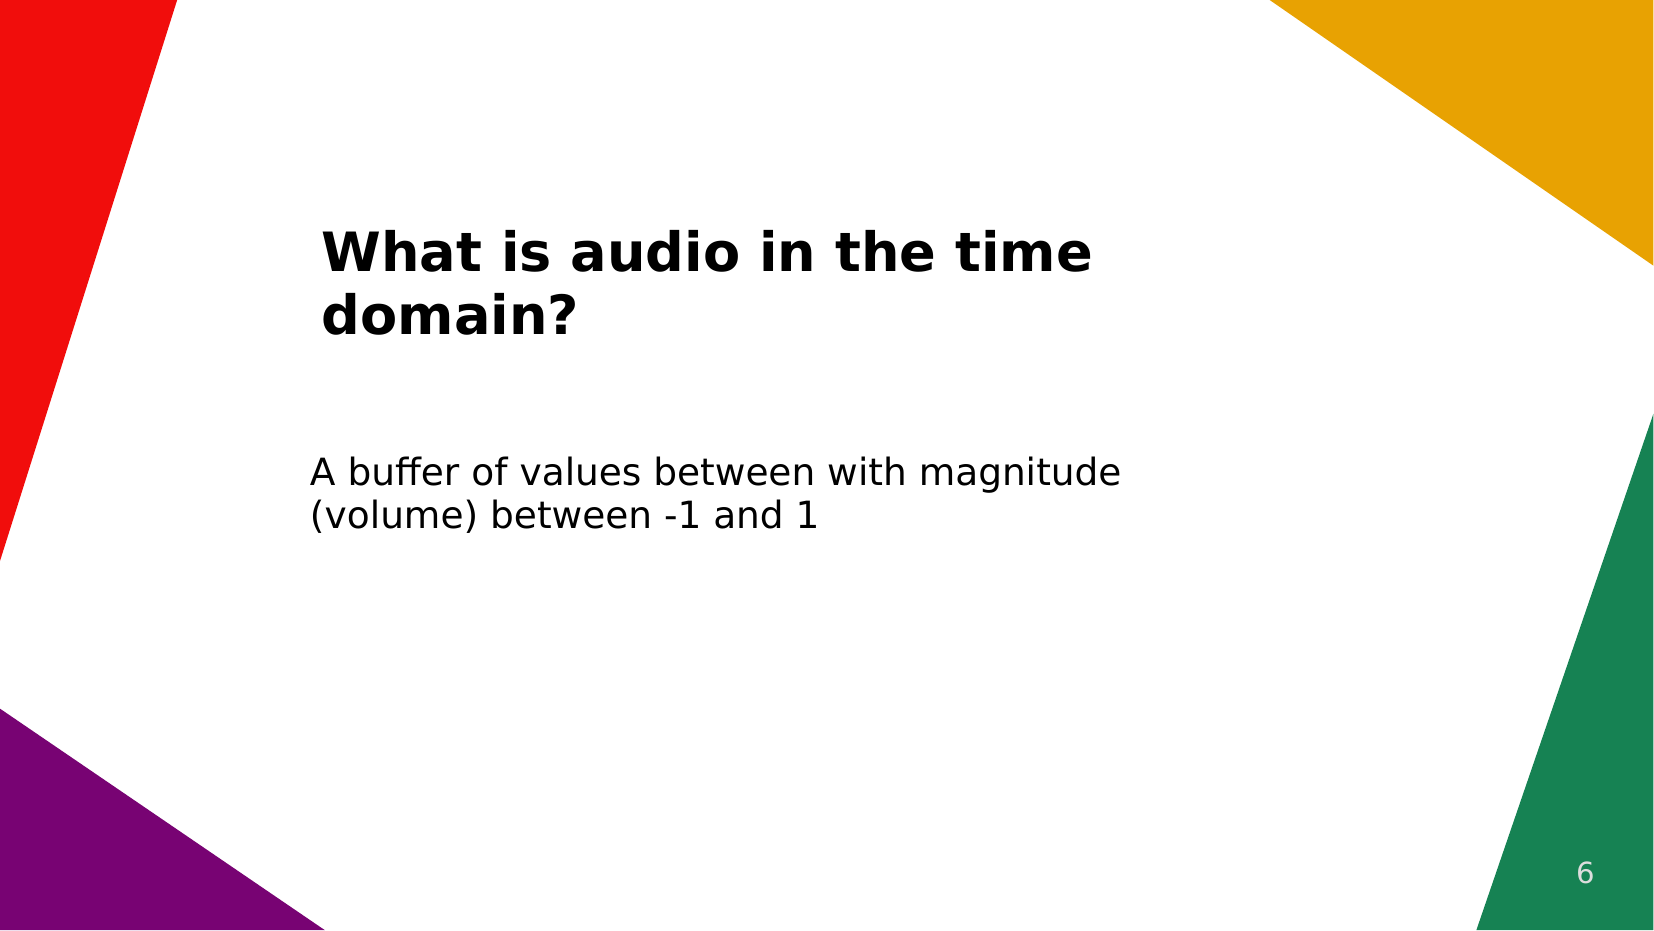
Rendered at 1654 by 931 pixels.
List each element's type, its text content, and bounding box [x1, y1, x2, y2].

text_box A buffer of values between with magnitude (volume) between -1 and 1 [295, 442, 1275, 545]
text_box What is audio in the time domain? [307, 213, 1371, 355]
